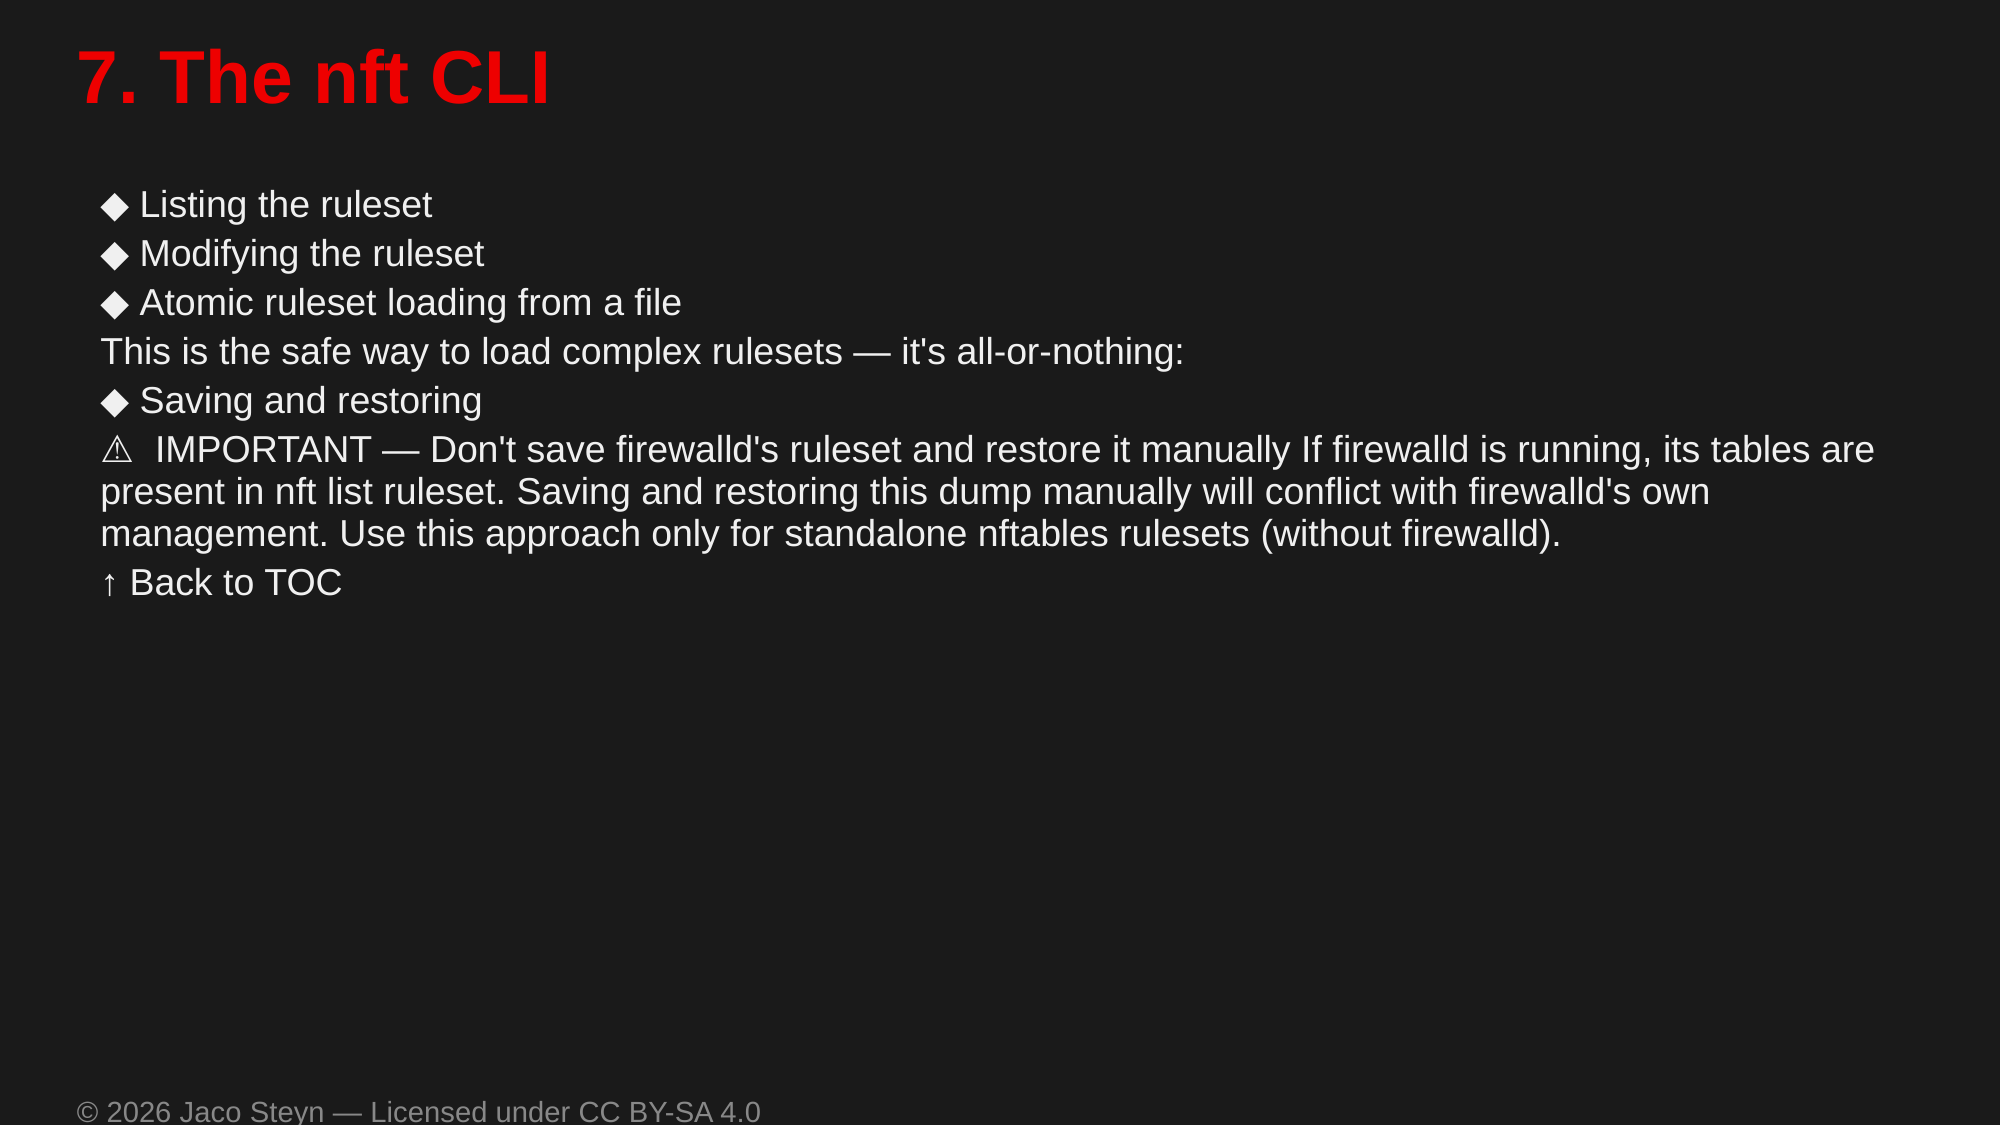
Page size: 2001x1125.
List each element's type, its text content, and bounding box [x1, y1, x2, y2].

text_box © 2026 Jaco Steyn — Licensed under CC BY-SA 4.0 [59, 1083, 1942, 1120]
text_box ◆ Listing the ruleset ◆ Modifying the ruleset ◆ Atomic ruleset loading from a file This is the safe way to load complex rulesets — it's all-or-nothing: ◆ Saving and restoring 💡 ⚠️ IMPORTANT — Don't save firewalld's ruleset and restore it manually If firewalld is running, its tables are present in nft list ruleset. Saving and restoring this dump manually will conflict with firewalld's own management. Use this approach only for standalone nftables rulesets (without firewalld). ↑ Back to TOC [59, 171, 1942, 1083]
text_box 7. The nft CLI [59, 23, 1942, 154]
